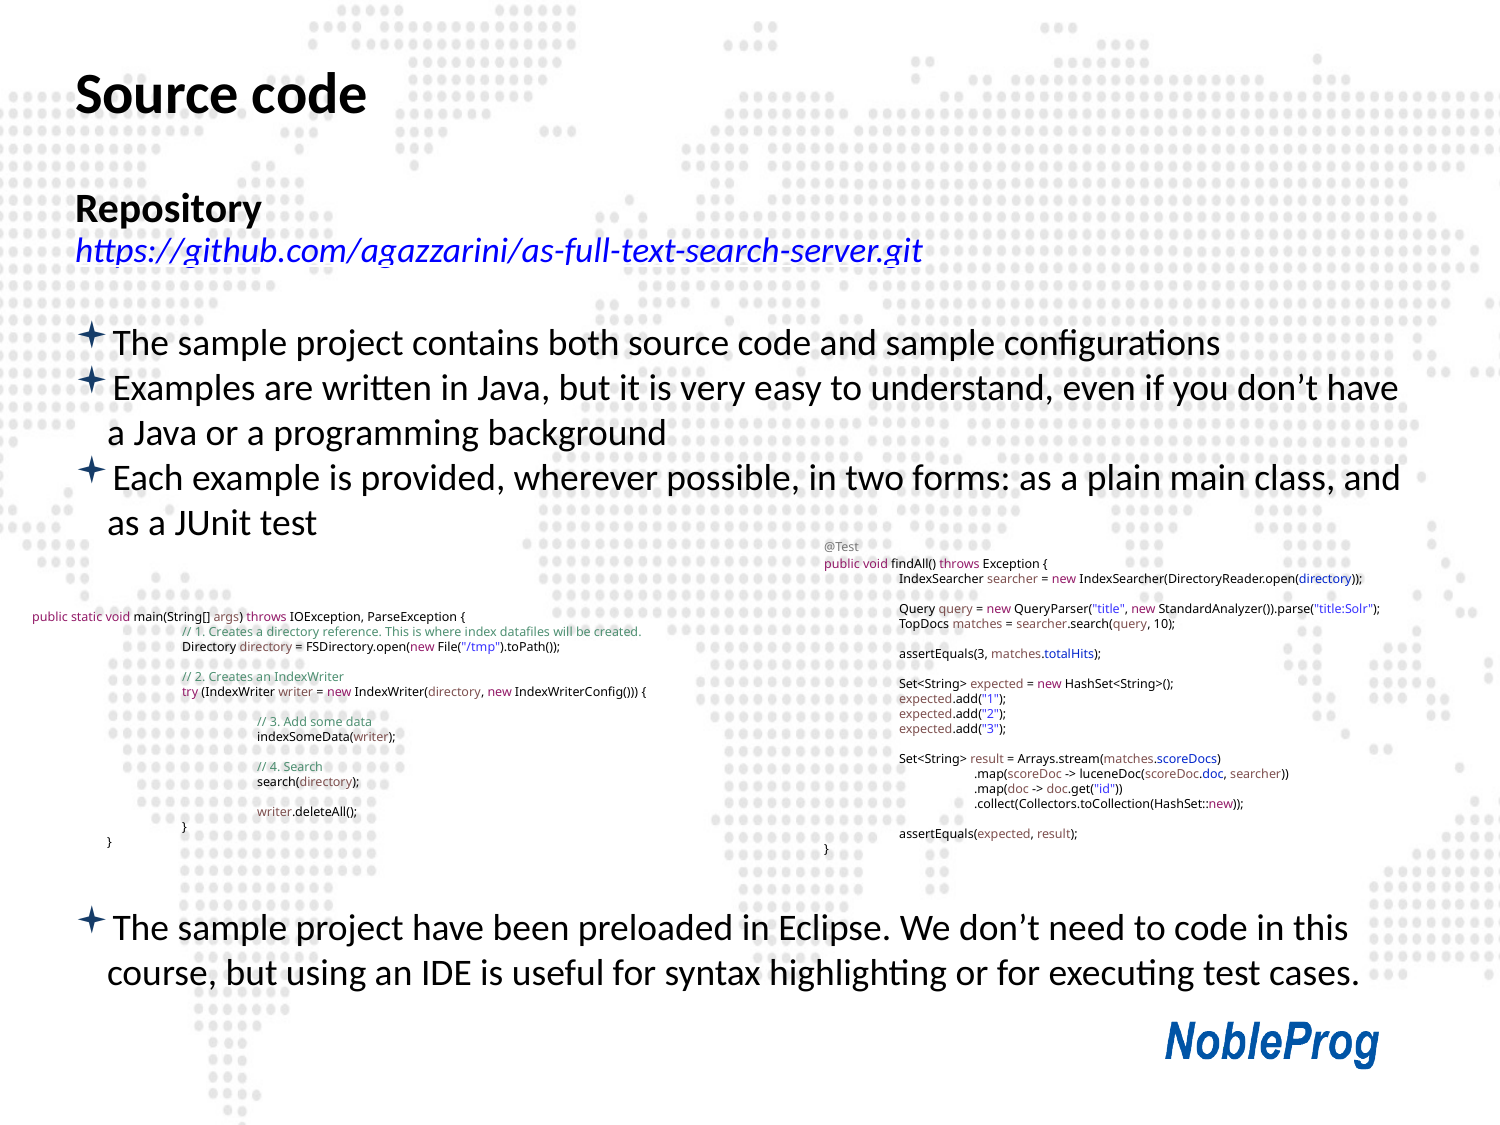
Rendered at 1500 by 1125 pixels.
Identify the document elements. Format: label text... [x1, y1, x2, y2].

text_box The sample project contains both source code and sample configurations Examples are written in Java, but it is very easy to understand, even if you don’t have a Java or a programming background Each example is provided, wherever possible, in two forms: as a plain main class, and as a JUnit test The sample project have been preloaded in Eclipse. We don’t need to code in this course, but using an IDE is useful for syntax highlighting or for executing test cases. [75, 317, 1425, 601]
text_box The sample project contains both source code and sample configurations Examples are written in Java, but it is very easy to understand, even if you don’t have a Java or a programming background Each example is provided, wherever possible, in two forms: as a plain main class, and as a JUnit test The sample project have been preloaded in Eclipse. We don’t need to code in this course, but using an IDE is useful for syntax highlighting or for executing test cases. [75, 857, 1425, 1053]
text_box https://github.com/agazzarini/as-full-text-search-server.git [75, 227, 1425, 303]
text_box Repository [75, 180, 1425, 227]
text_box public static void main(String[] args) throws IOException, ParseException { // 1. Creates a directory reference. This is where index datafiles will be created. Directory directory = FSDirectory.open(new File("/tmp").toPath()); // 2. Creates an IndexWriter try (IndexWriter writer = new IndexWriter(directory, new IndexWriterConfig())) { // 3. Add some data indexSomeData(writer); // 4. Search search(directory); writer.deleteAll(); } } [24, 601, 741, 857]
picture [0, 0, 1500, 1125]
text_box @Test public void findAll() throws Exception { IndexSearcher searcher = new IndexSearcher(DirectoryReader.open(directory)); Query query = new QueryParser("title", new StandardAnalyzer()).parse("title:Solr"); TopDocs matches = searcher.search(query, 10); assertEquals(3, matches.totalHits); Set<String> expected = new HashSet<String>(); expected.add("1"); expected.add("2"); expected.add("3"); Set<String> result = Arrays.stream(matches.scoreDocs) .map(scoreDoc -> luceneDoc(scoreDoc.doc, searcher)) .map(doc -> doc.get("id")) .collect(Collectors.toCollection(HashSet::new)); assertEquals(expected, result); } [741, 521, 1500, 864]
text_box Source code [75, 55, 1425, 180]
